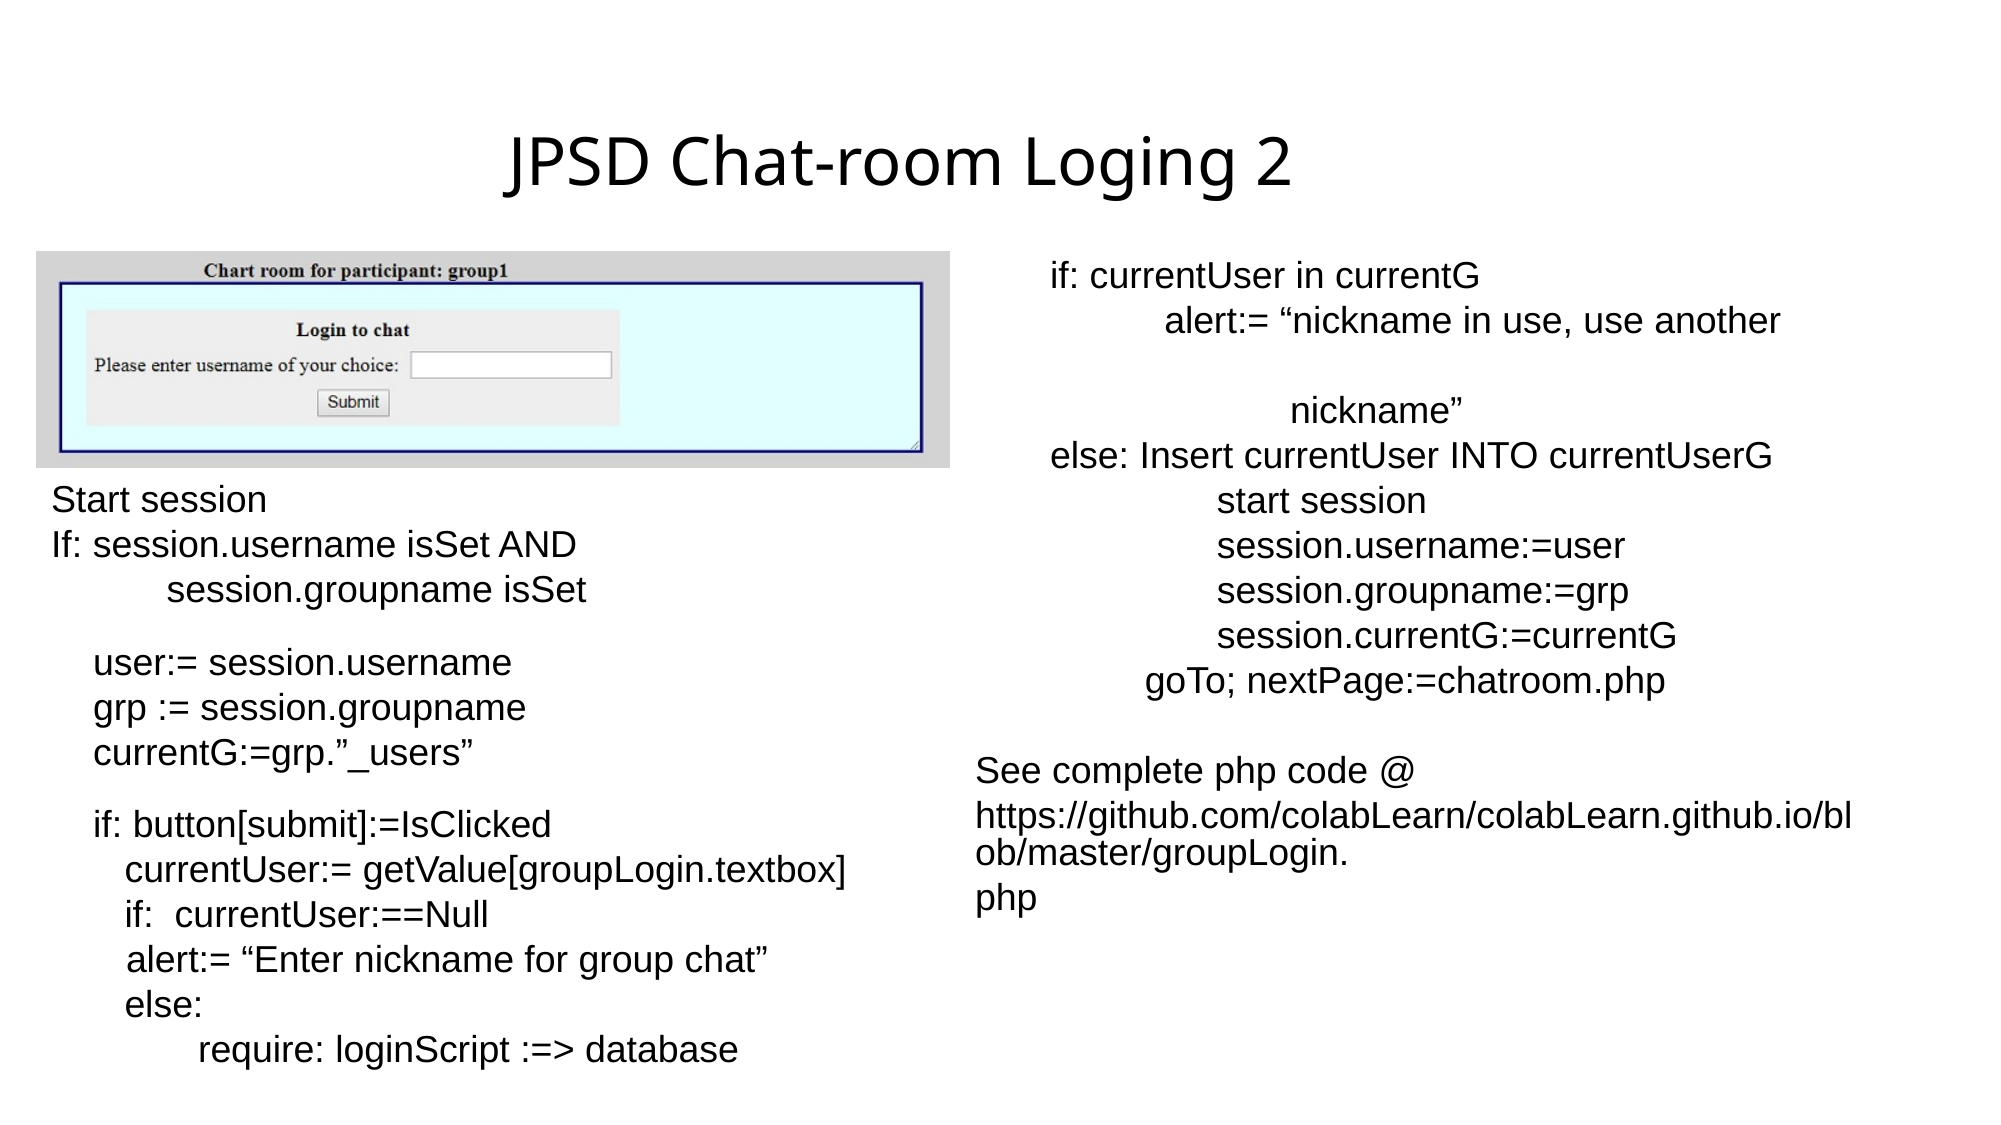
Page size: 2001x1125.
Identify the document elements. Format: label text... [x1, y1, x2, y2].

text_box if: currentUser in currentG alert:= “nickname in use, use another nickname” else: Insert currentUser INTO currentUserG start session session.username:=user session.groupname:=grp session.currentG:=currentG goTo; nextPage:=chatroom.php See complete php code @ https://github.com/colabLearn/colabLearn.github.io/blob/master/groupLogin.php [960, 243, 1875, 940]
text_box JPSD Chat-room Loging 2 [493, 112, 1310, 207]
picture [36, 251, 950, 468]
text_box Start session If: session.username isSet AND session.groupname isSet user:= session.username grp := session.groupname currentG:=grp.”_users” if: button[submit]:=IsClicked currentUser:= getValue[groupLogin.textbox] if: currentUser:==Null alert:= “Enter nickname for group chat” else: require: loginScript :=> database [36, 467, 922, 1125]
